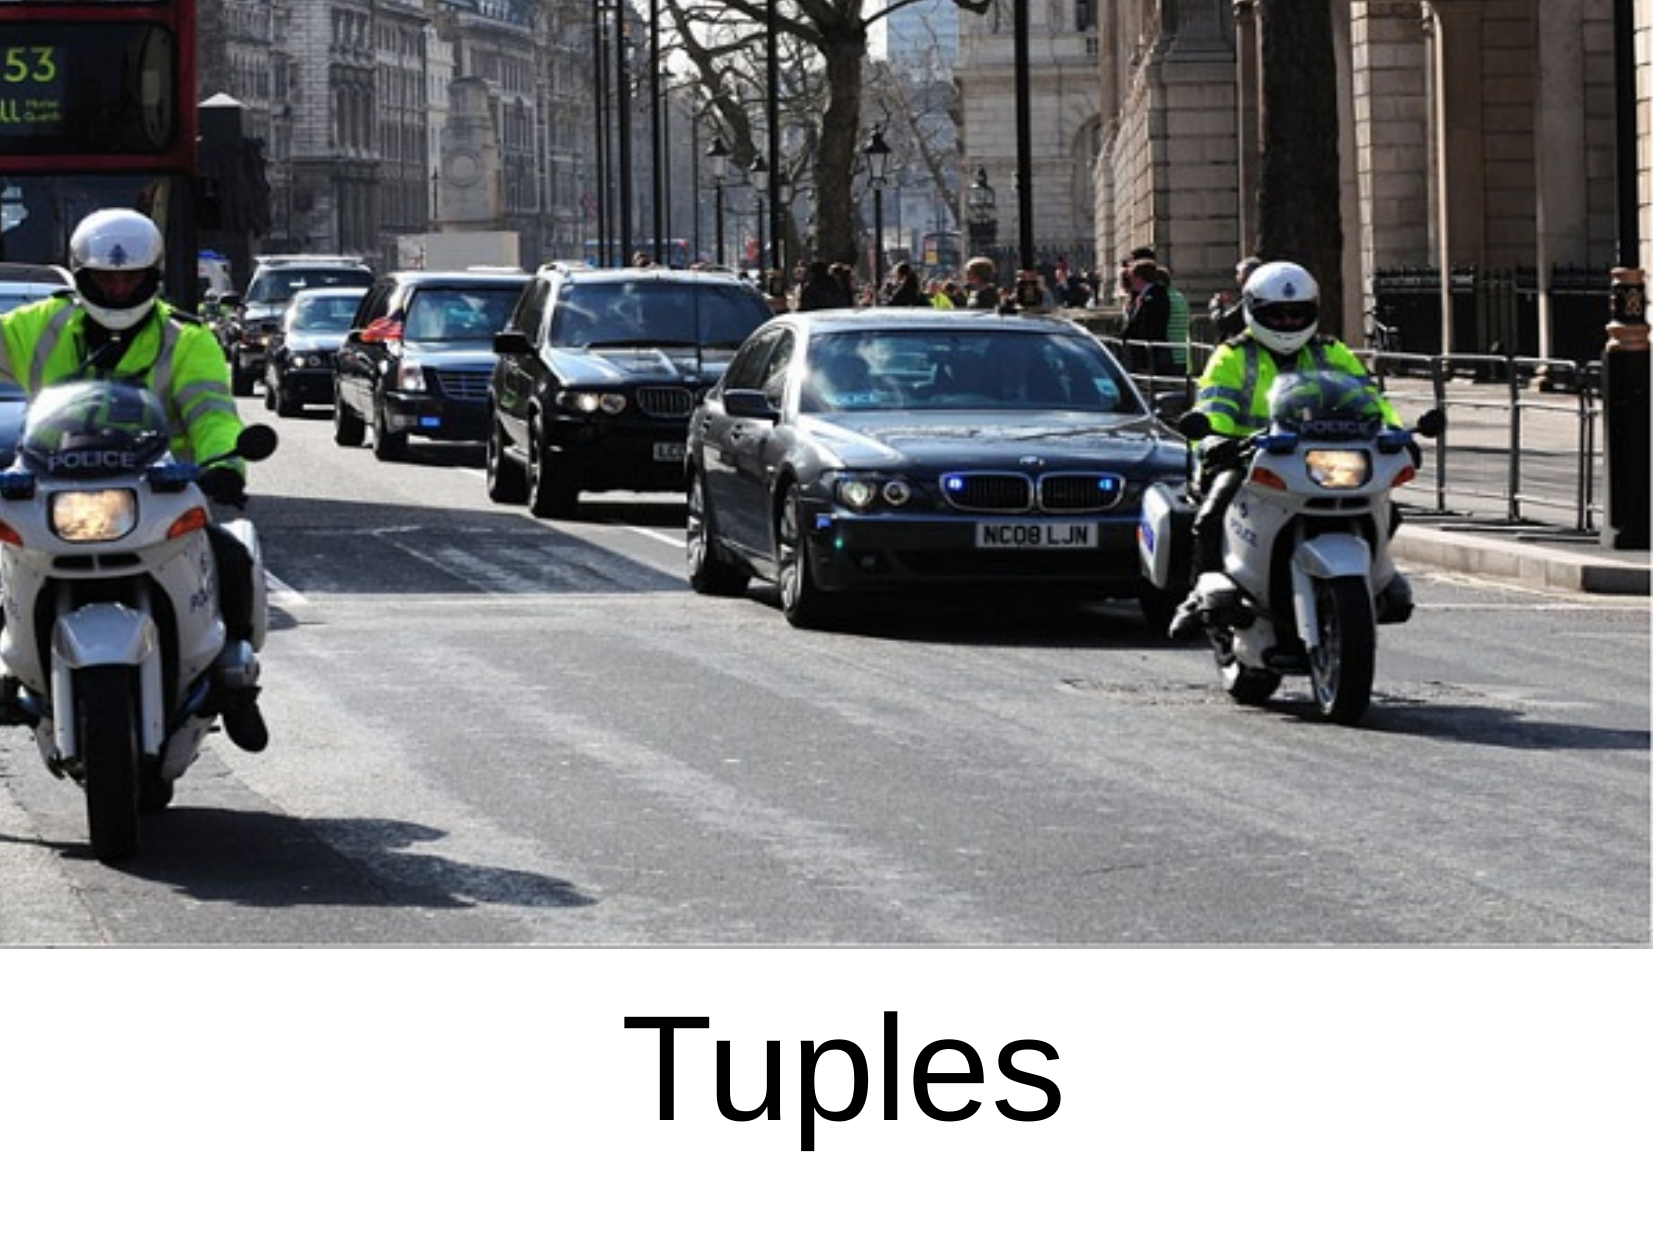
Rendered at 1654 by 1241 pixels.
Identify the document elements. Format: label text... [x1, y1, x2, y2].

subtitle Tuples [100, 972, 1588, 1164]
picture [0, 0, 1653, 949]
